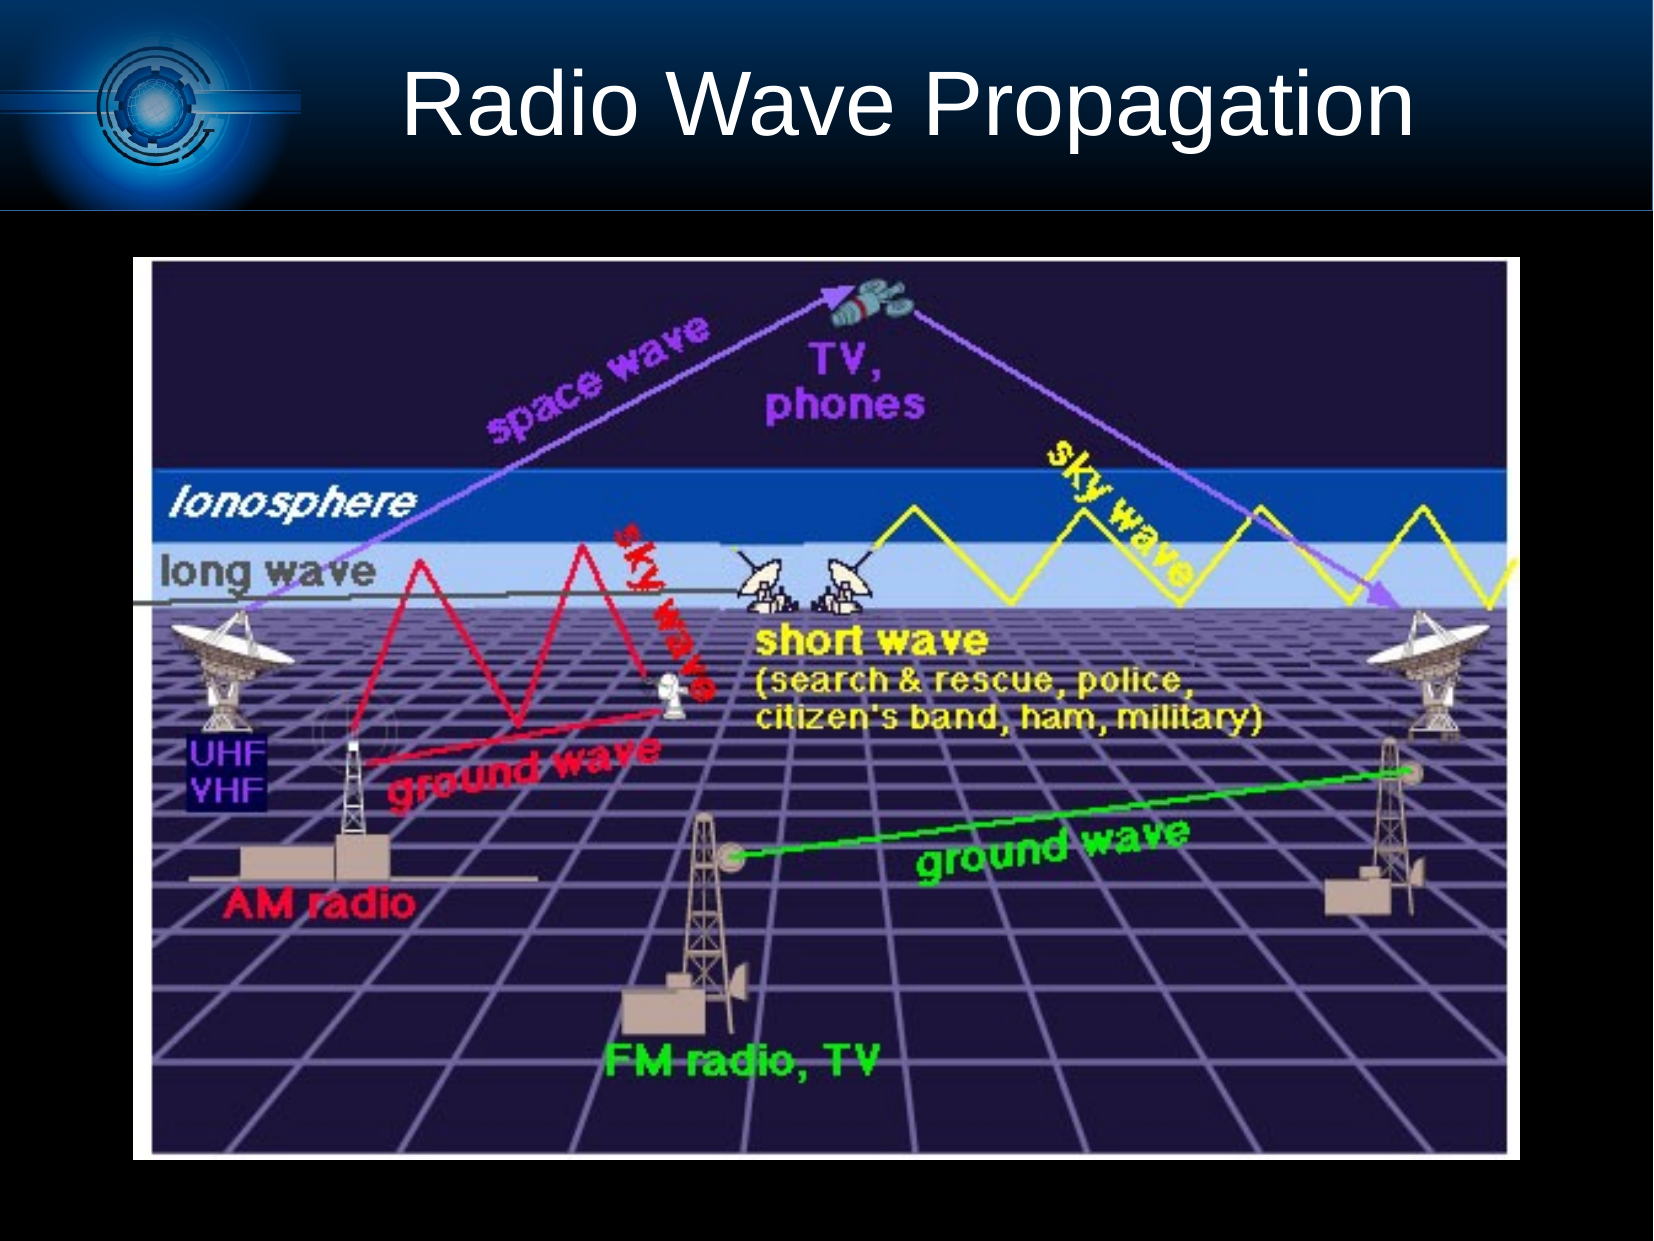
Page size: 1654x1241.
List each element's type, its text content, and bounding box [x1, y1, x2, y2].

title Radio Wave Propagation [165, 0, 1653, 208]
picture [0, 87, 301, 210]
picture [133, 257, 1520, 1160]
